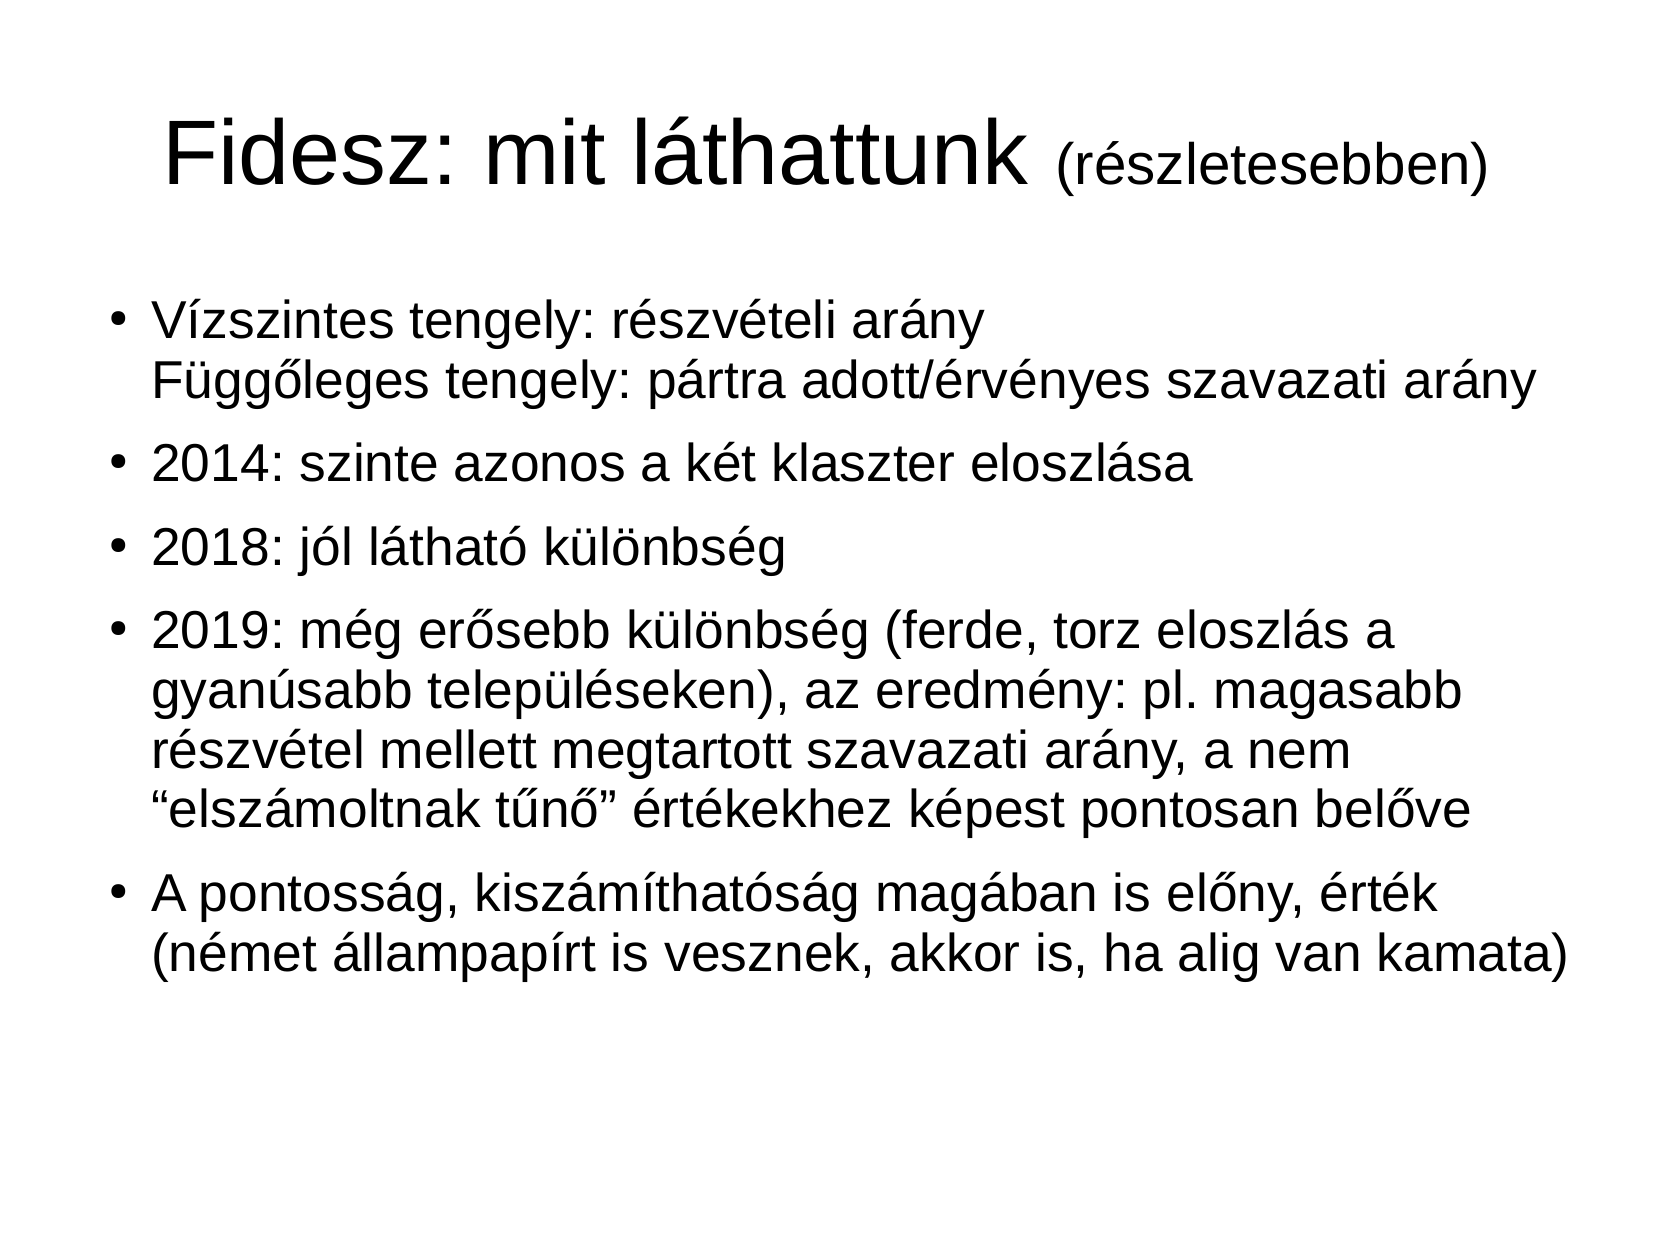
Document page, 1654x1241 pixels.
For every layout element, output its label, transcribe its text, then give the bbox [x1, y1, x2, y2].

list Vízszintes tengely: részvételi arány Függőleges tengely: pártra adott/érvényes szavazati arány 2014: szinte azonos a két klaszter eloszlása 2018: jól látható különbség 2019: még erősebb különbség (ferde, torz eloszlás a gyanúsabb településeken), az eredmény: pl. magasabb részvétel mellett megtartott szavazati arány, a nem “elszámoltnak tűnő” értékekhez képest pontosan belőve A pontosság, kiszámíthatóság magában is előny, érték (német állampapírt is vesznek, akkor is, ha alig van kamata) [94, 290, 1583, 1010]
title Fidesz: mit láthattunk (részletesebben) [82, 49, 1571, 257]
